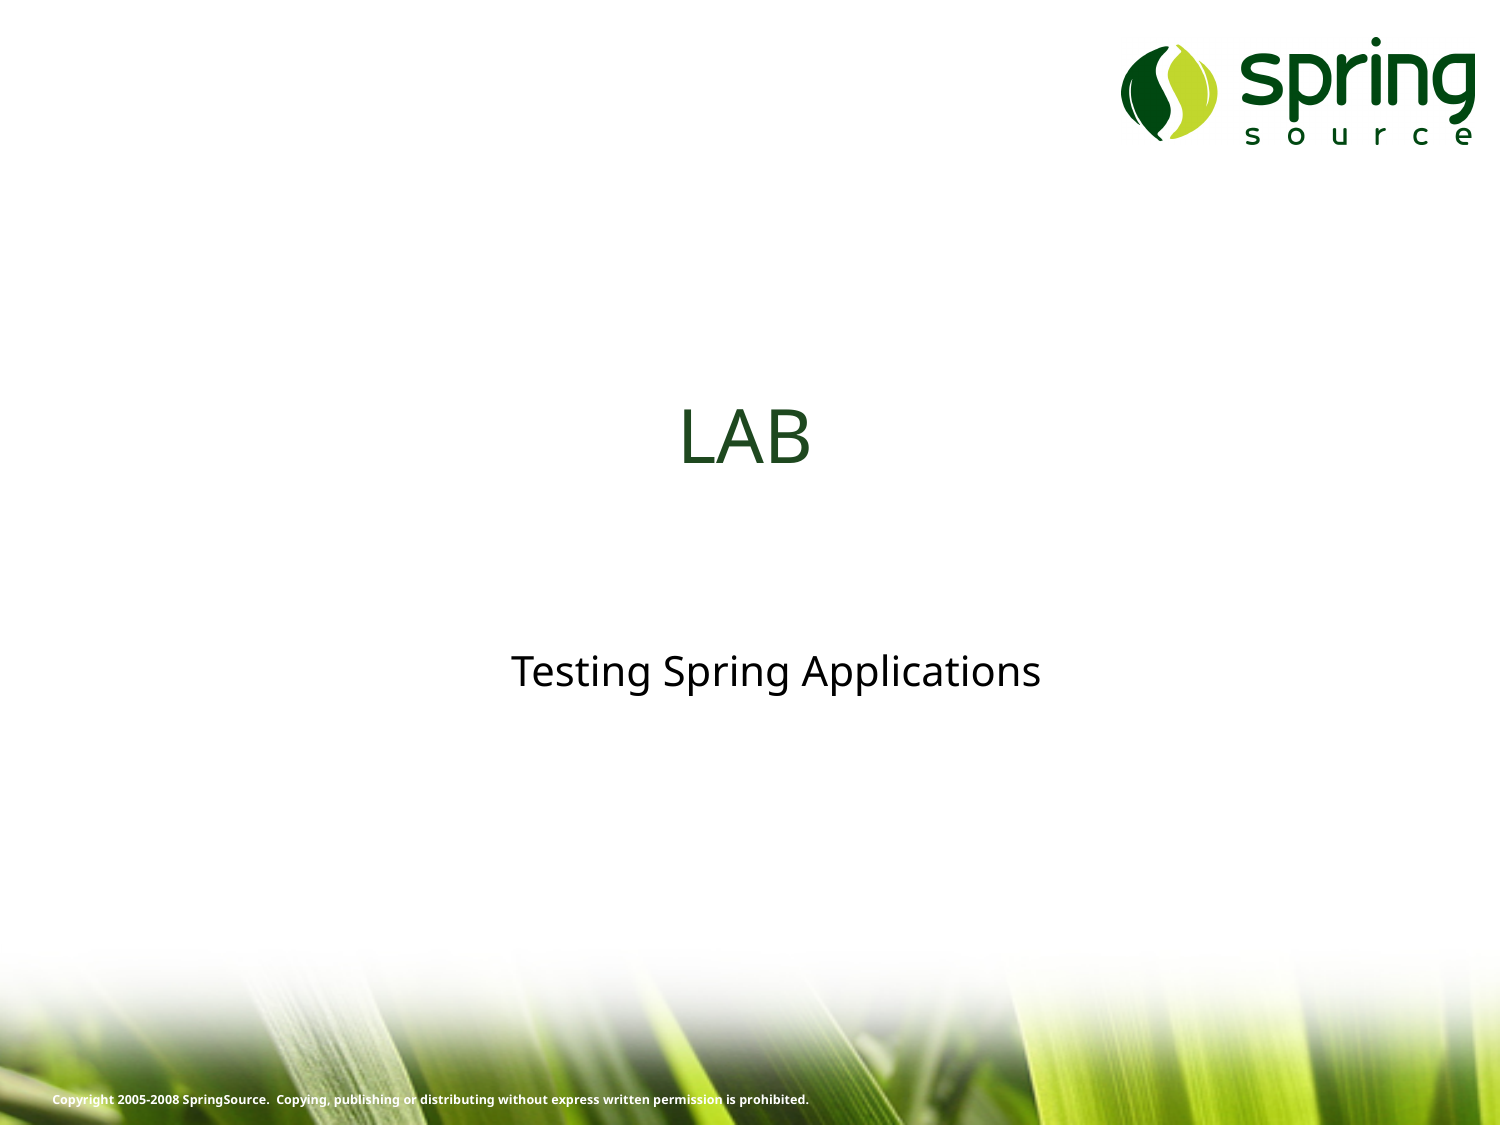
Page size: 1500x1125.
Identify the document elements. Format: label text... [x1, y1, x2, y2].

picture [1121, 37, 1475, 145]
subtitle Testing Spring Applications [214, 499, 1265, 788]
title LAB [107, 340, 1383, 529]
picture [0, 944, 1500, 1125]
